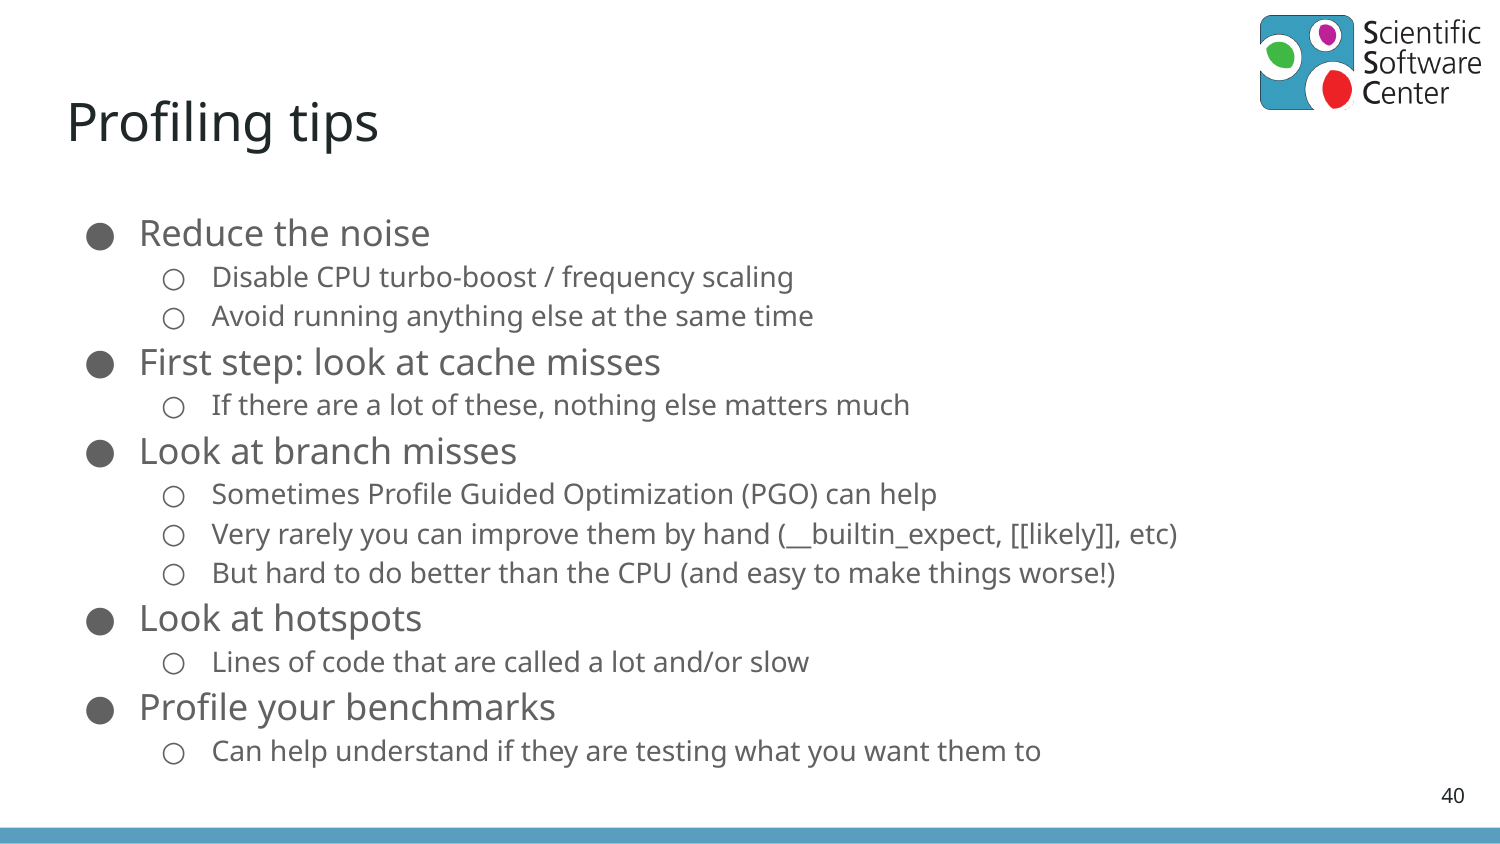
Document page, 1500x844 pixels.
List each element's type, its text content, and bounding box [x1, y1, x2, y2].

list Reduce the noise Disable CPU turbo-boost / frequency scaling Avoid running anything else at the same time First step: look at cache misses If there are a lot of these, nothing else matters much Look at branch misses Sometimes Profile Guided Optimization (PGO) can help Very rarely you can improve them by hand (__builtin_expect, [[likely]], etc) But hard to do better than the CPU (and easy to make things worse!) Look at hotspots Lines of code that are called a lot and/or slow Profile your benchmarks Can help understand if they are testing what you want them to [51, 189, 1449, 784]
picture [1260, 15, 1481, 110]
slide_number <number> [1389, 764, 1480, 830]
title Profiling tips [51, 72, 1449, 167]
